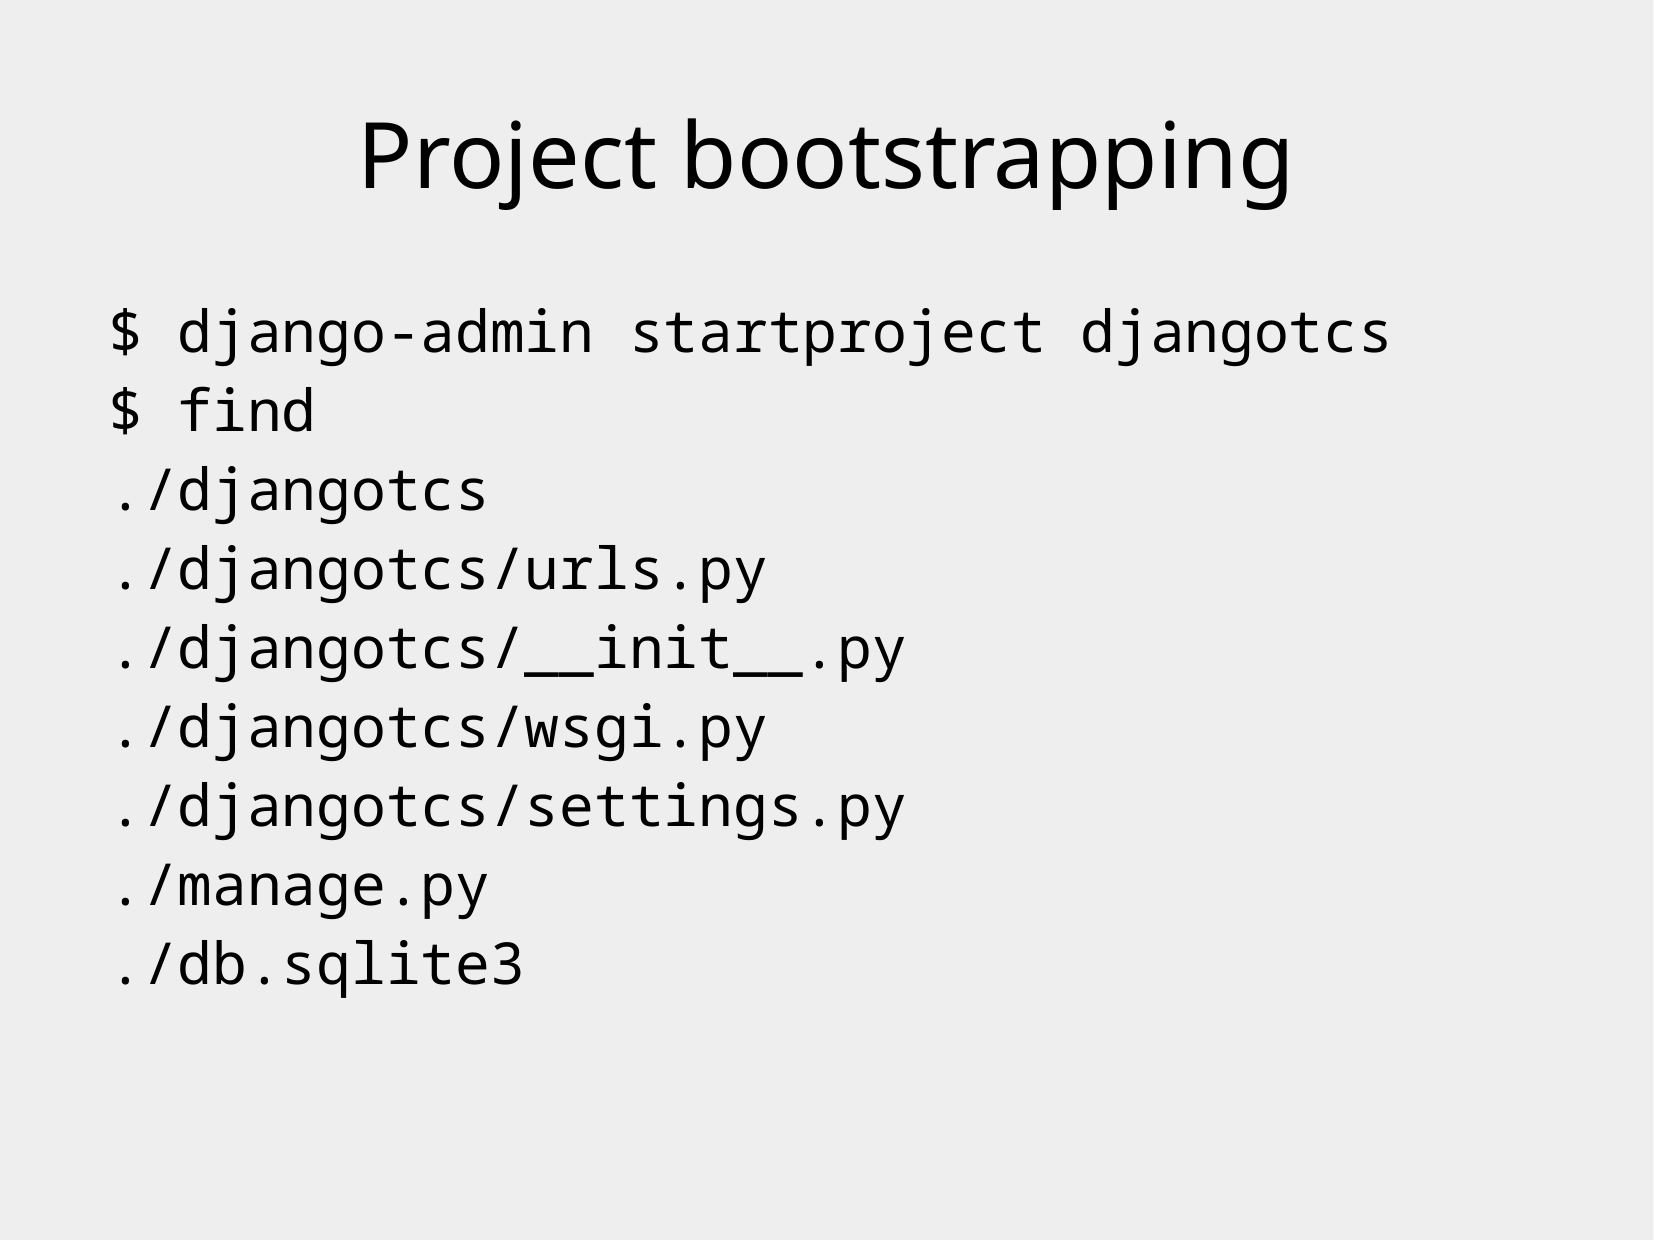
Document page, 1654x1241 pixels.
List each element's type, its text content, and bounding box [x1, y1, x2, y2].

title Project bootstrapping [82, 49, 1571, 257]
list $ django-admin startproject djangotcs $ find ./djangotcs ./djangotcs/urls.py ./djangotcs/__init__.py ./djangotcs/wsgi.py ./djangotcs/settings.py ./manage.py ./db.sqlite3 [82, 290, 1571, 1010]
